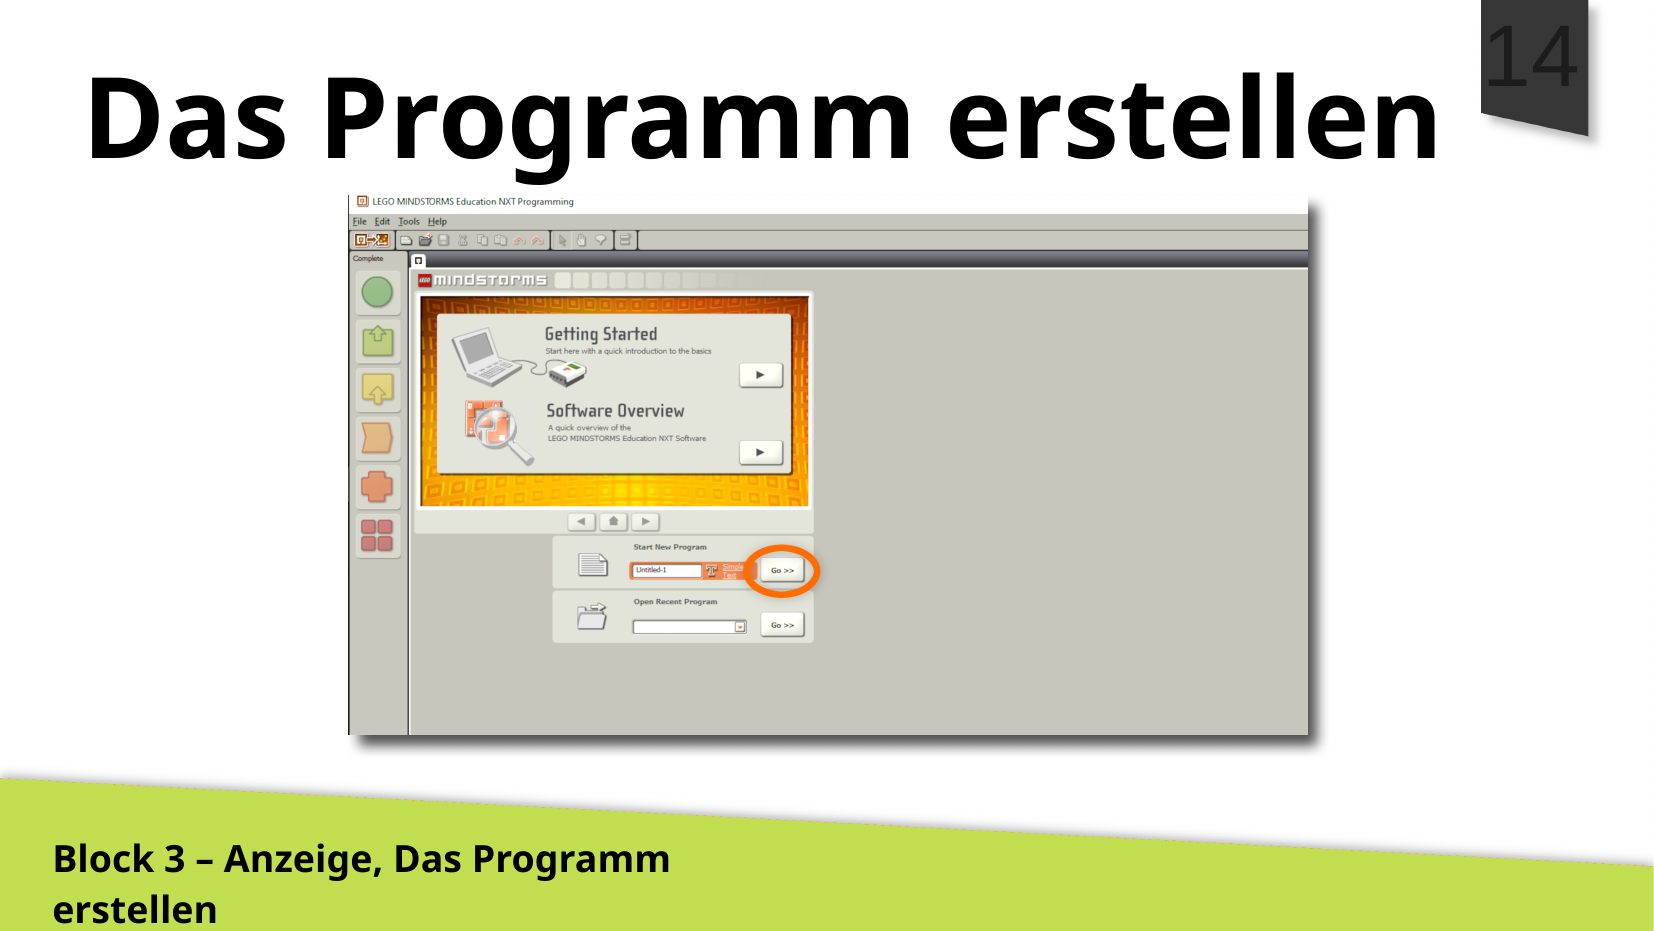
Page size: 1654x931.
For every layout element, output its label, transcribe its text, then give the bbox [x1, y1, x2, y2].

text_box <Foliennummer> [904, 0, 1596, 141]
text_box Block 3 – Anzeige, Das Programm erstellen [37, 825, 863, 901]
picture [0, 0, 1654, 931]
title Das Programm erstellen [82, 37, 1463, 193]
